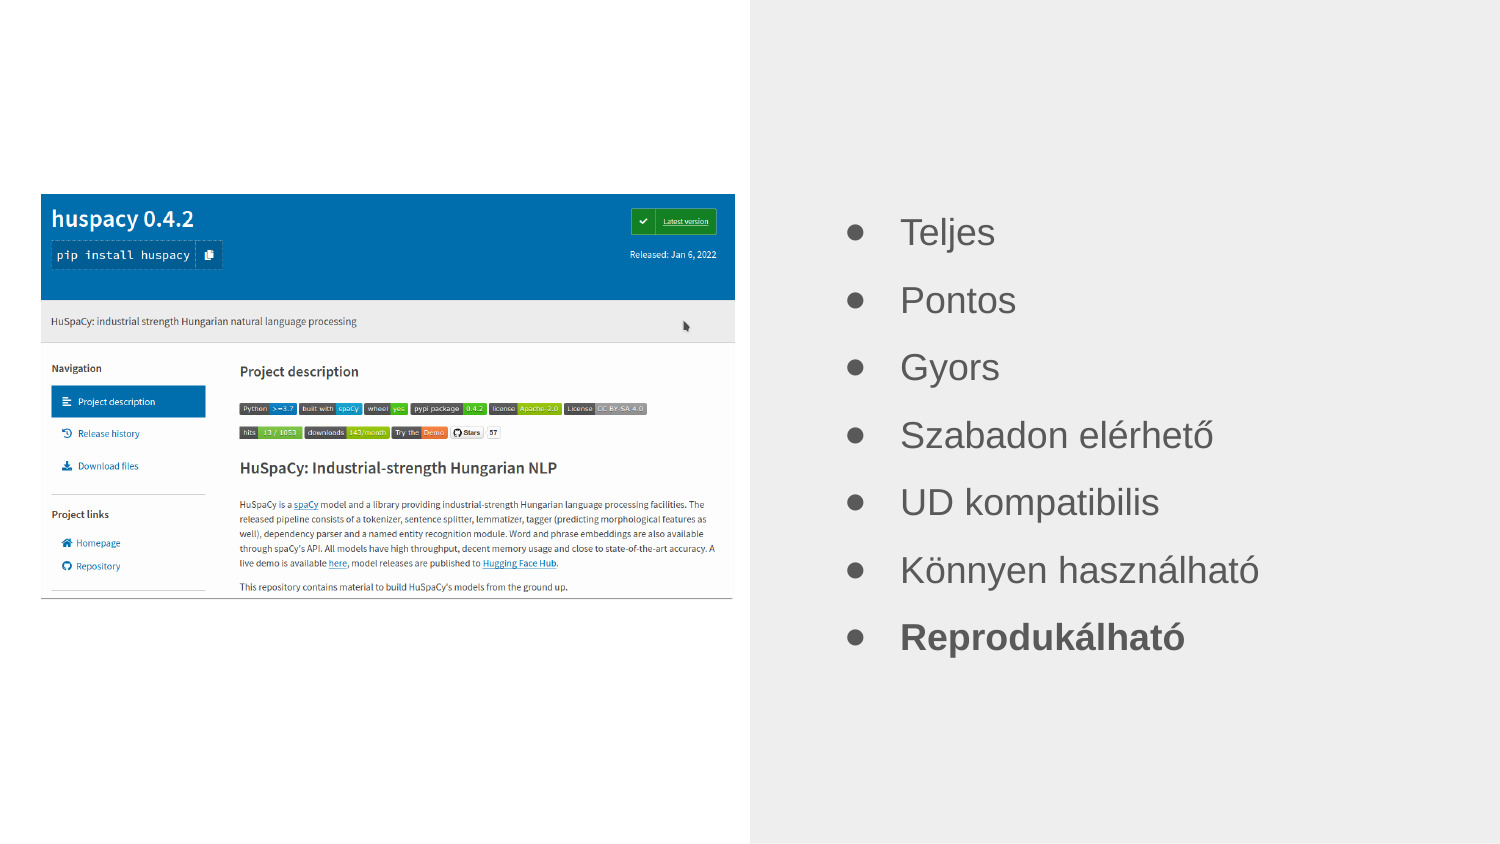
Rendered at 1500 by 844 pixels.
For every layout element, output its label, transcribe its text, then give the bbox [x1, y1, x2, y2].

list Teljes Pontos Gyors Szabadon elérhető UD kompatibilis Könnyen használható Reprodukálható [810, 118, 1440, 725]
picture [41, 194, 735, 598]
